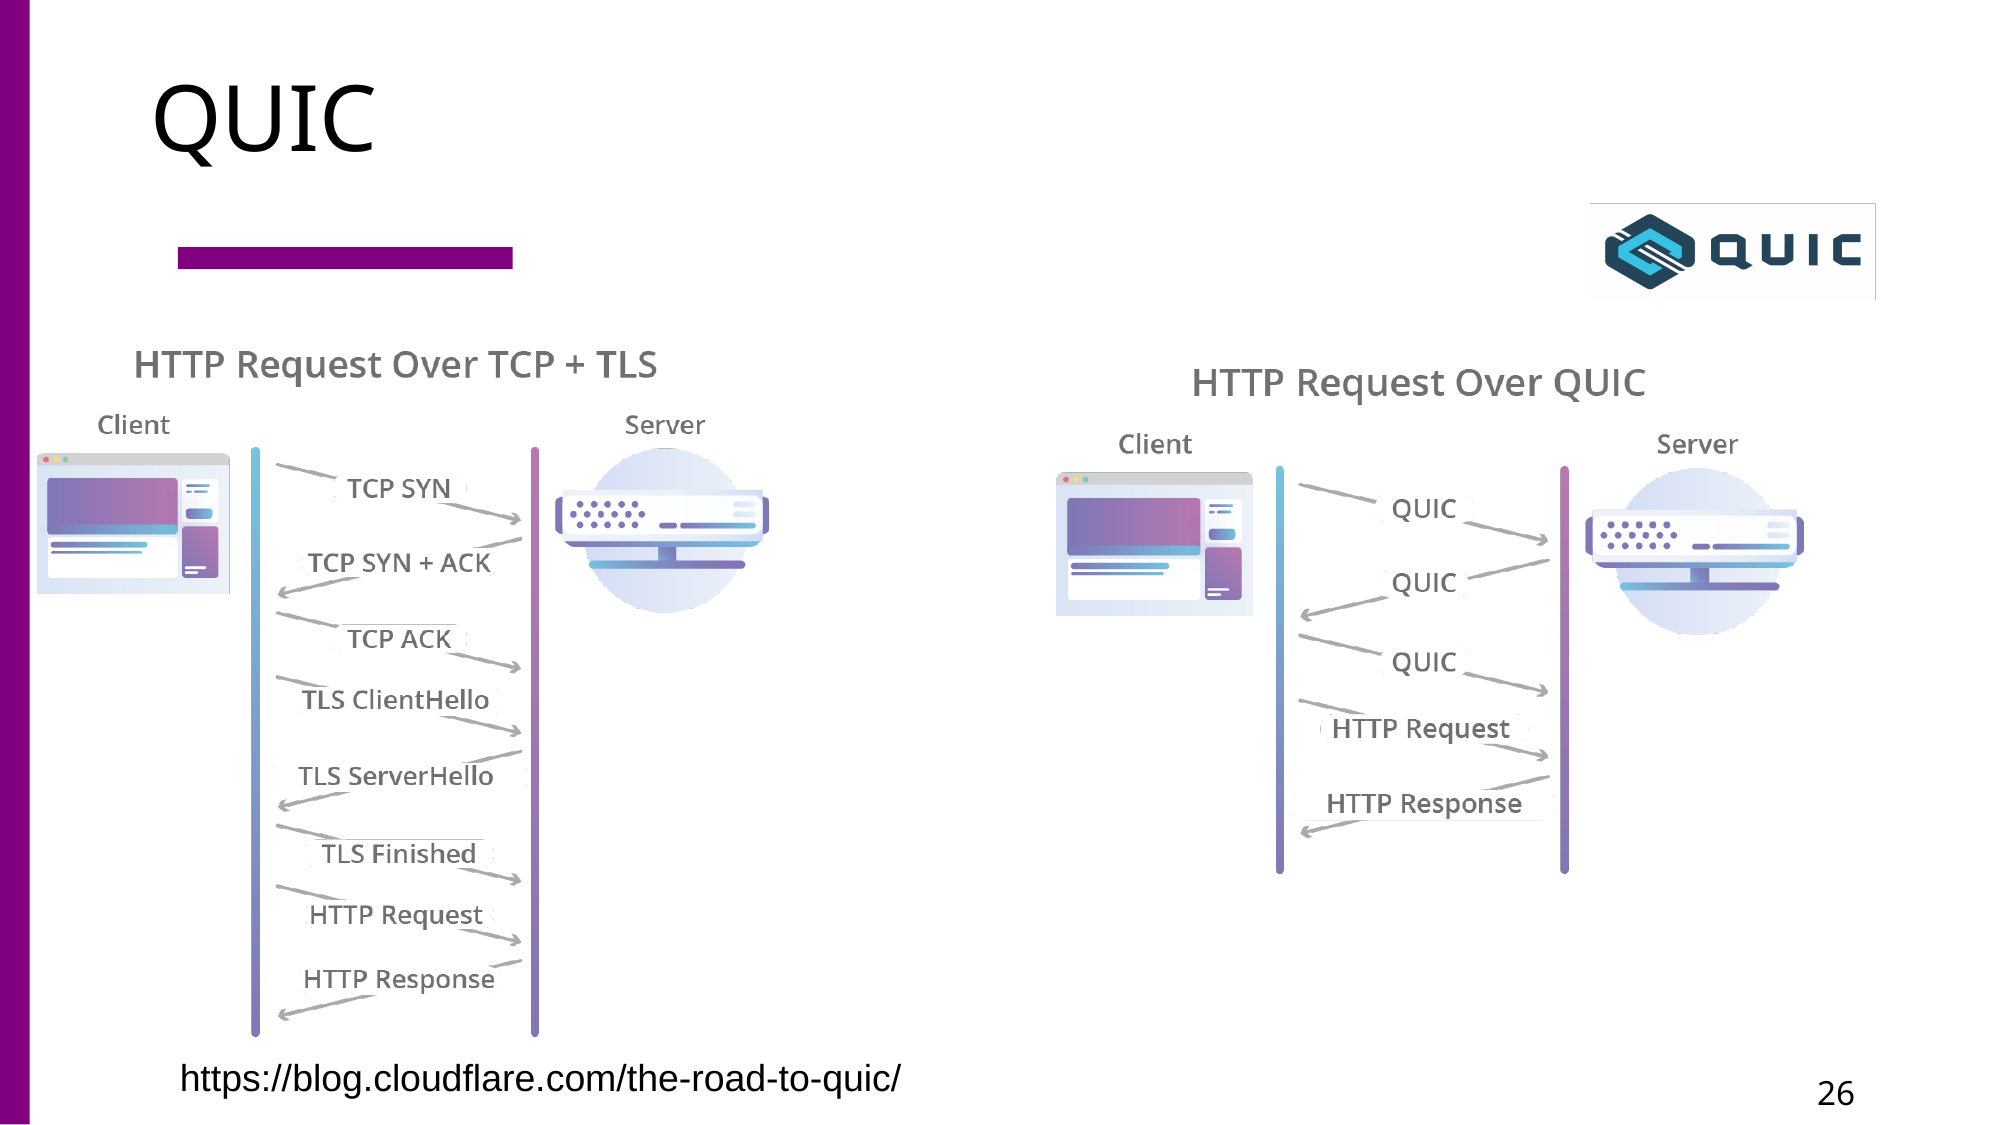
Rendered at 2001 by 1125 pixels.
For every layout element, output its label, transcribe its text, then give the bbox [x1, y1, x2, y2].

text_box https://blog.cloudflare.com/the-road-to-quic/ [796, 1050, 1585, 1107]
picture [0, 284, 796, 1125]
picture [1590, 203, 1876, 300]
title QUIC [99, 29, 1801, 201]
picture [980, 304, 1876, 946]
